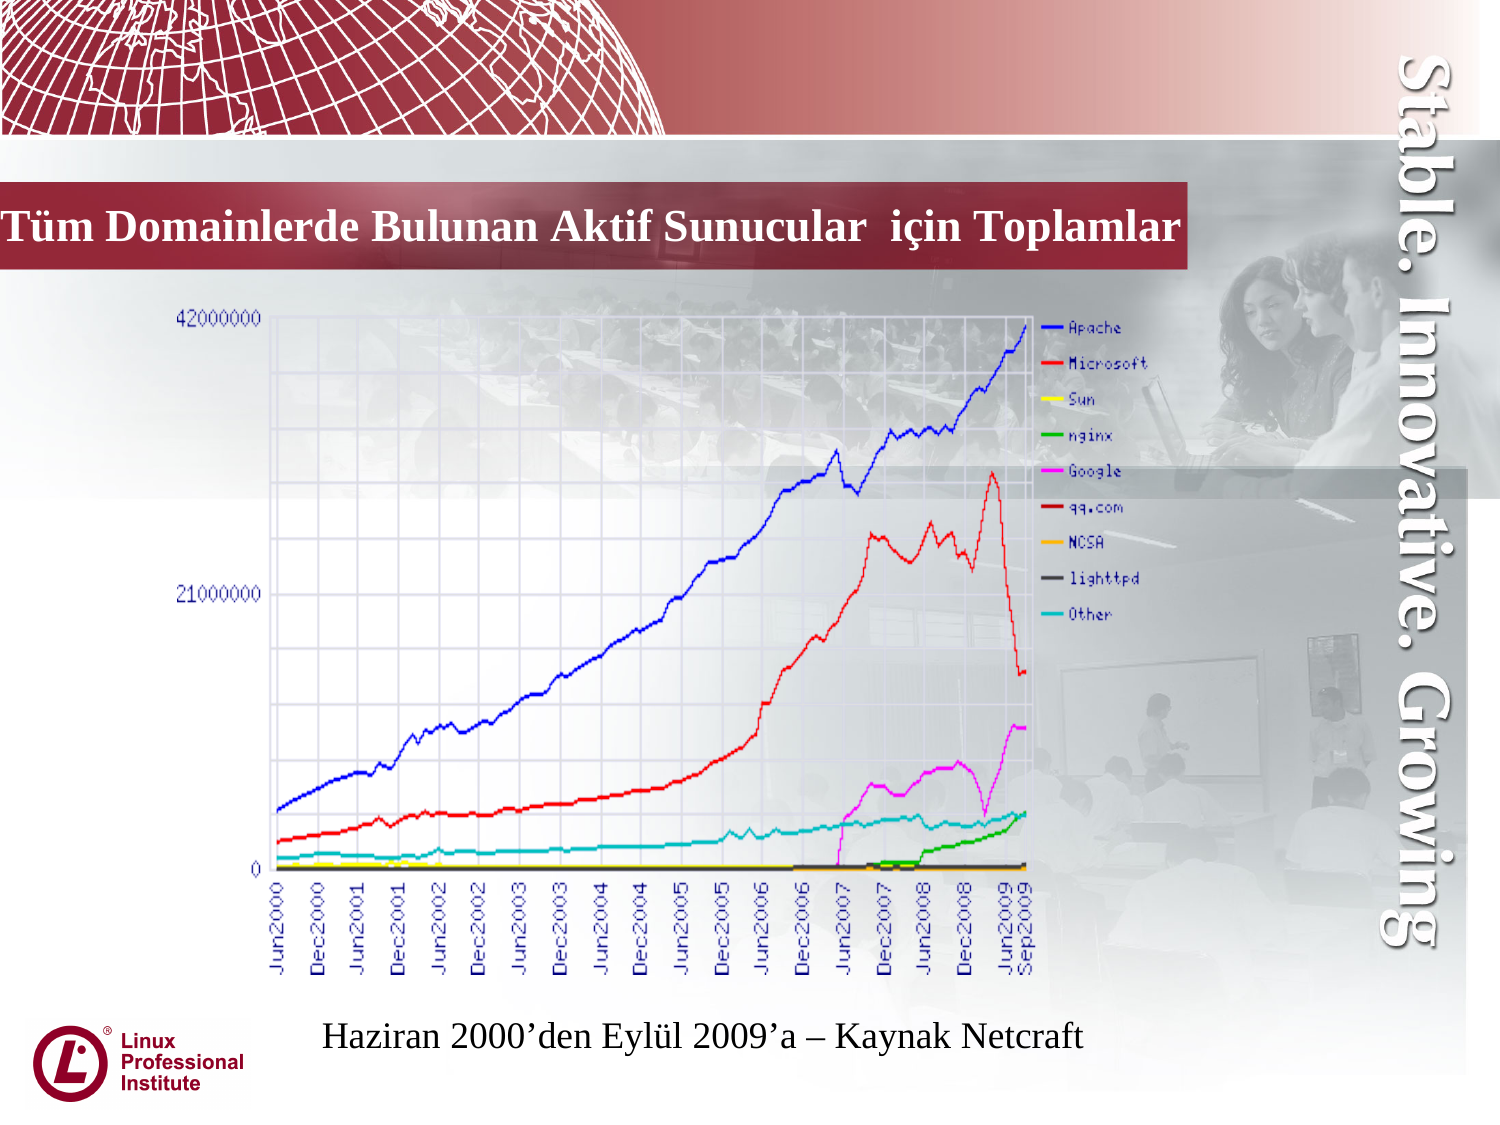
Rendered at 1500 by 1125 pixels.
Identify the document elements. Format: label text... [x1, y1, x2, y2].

picture [0, 0, 1500, 1113]
text_box Tüm Domainlerde Bulunan Aktif Sunucular için Toplamlar [0, 163, 1196, 305]
text_box Haziran 2000’den Eylül 2009’a – Kaynak Netcraft [281, 1015, 1126, 1109]
